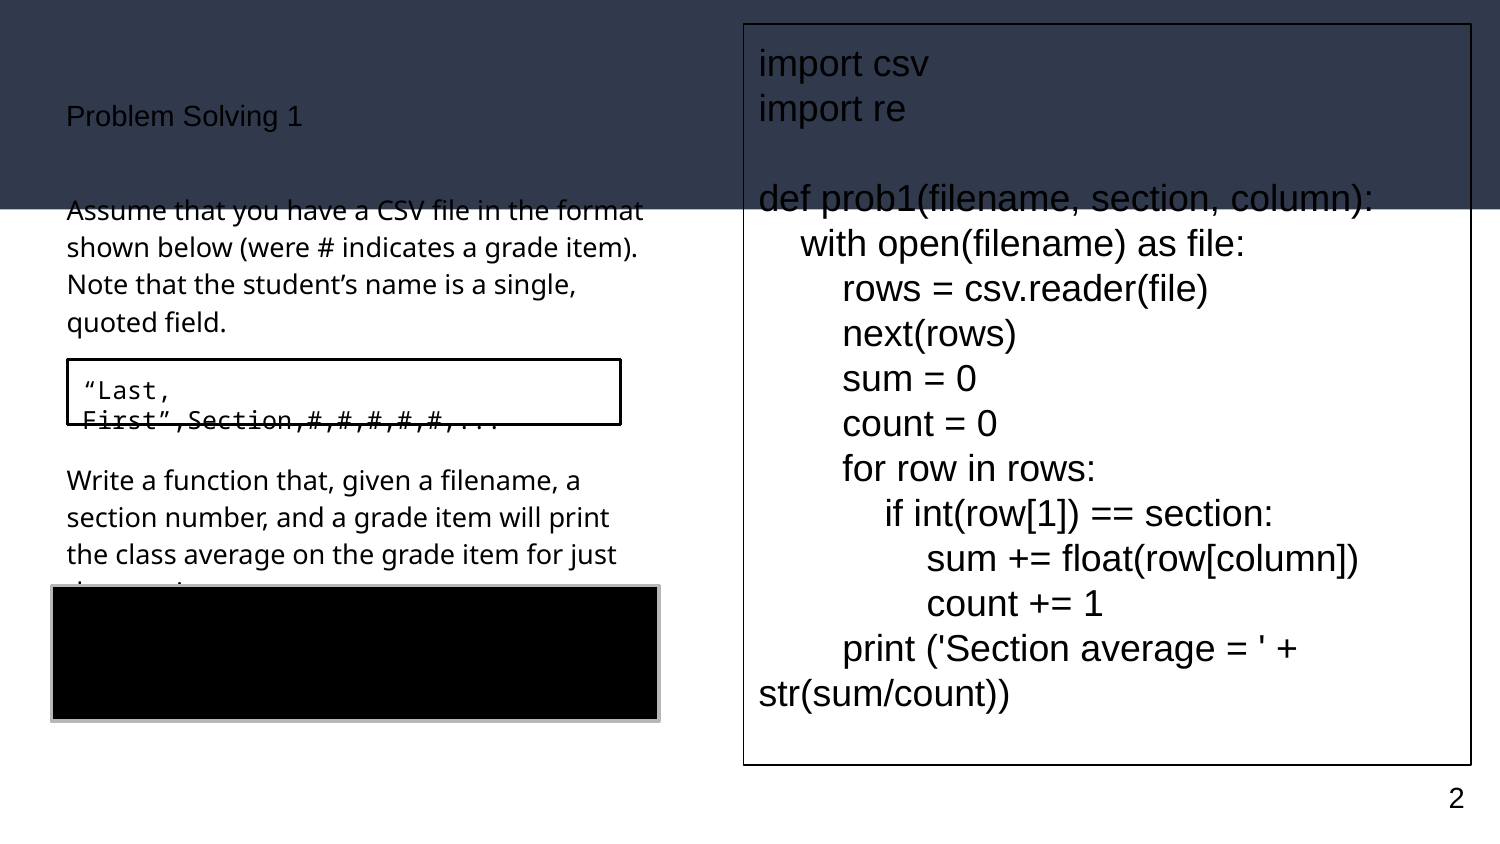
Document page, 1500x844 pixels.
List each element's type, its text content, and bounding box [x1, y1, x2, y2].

slide_number <number> [1389, 764, 1480, 830]
title Problem Solving 1 [51, 82, 660, 173]
text_box >>> section_avg("graces.csv", 4, 12) Section Average: 83.76 >>> _ [51, 585, 660, 722]
text_box Assume that you have a CSV file in the format shown below (were # indicates a grade item). Note that the student’s name is a single, quoted field. Write a function that, given a filename, a section number, and a grade item will print the class average on the grade item for just that section. [51, 173, 660, 583]
text_box “Last, First”,Section,#,#,#,#,#,... [67, 359, 621, 425]
text_box import csv import re def prob1(filename, section, column): with open(filename) as file: rows = csv.reader(file) next(rows) sum = 0 count = 0 for row in rows: if int(row[1]) == section: sum += float(row[column]) count += 1 print ('Section average = ' + str(sum/count)) [743, 23, 1472, 765]
